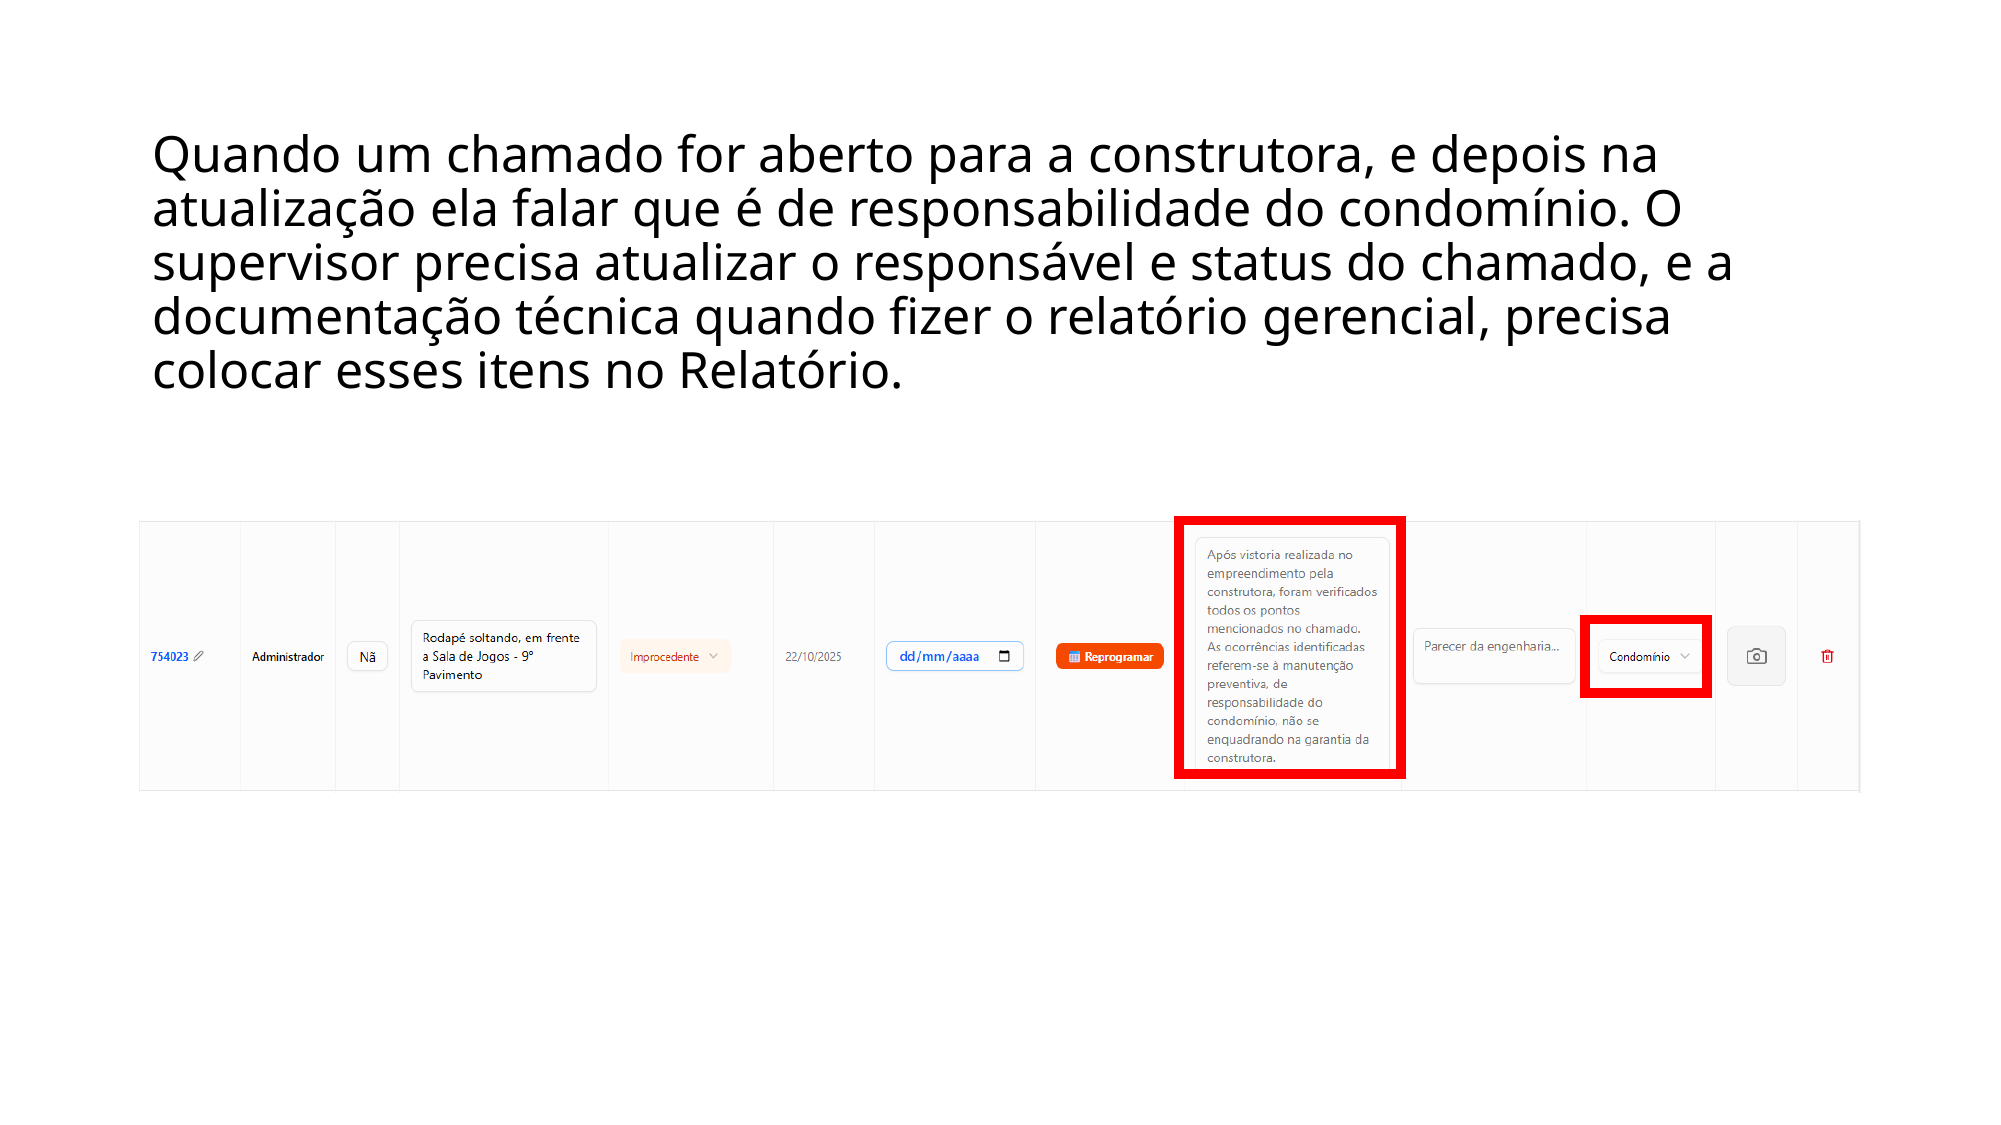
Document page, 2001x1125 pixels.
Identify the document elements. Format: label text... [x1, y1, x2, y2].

picture [1184, 525, 1396, 769]
title Quando um chamado for aberto para a construtora, e depois na atualização ela falar que é de responsabilidade do condomínio. O supervisor precisa atualizar o responsável e status do chamado, e a documentação técnica quando fizer o relatório gerencial, precisa colocar esses itens no Relatório. [137, 59, 1863, 470]
picture [137, 520, 1863, 793]
